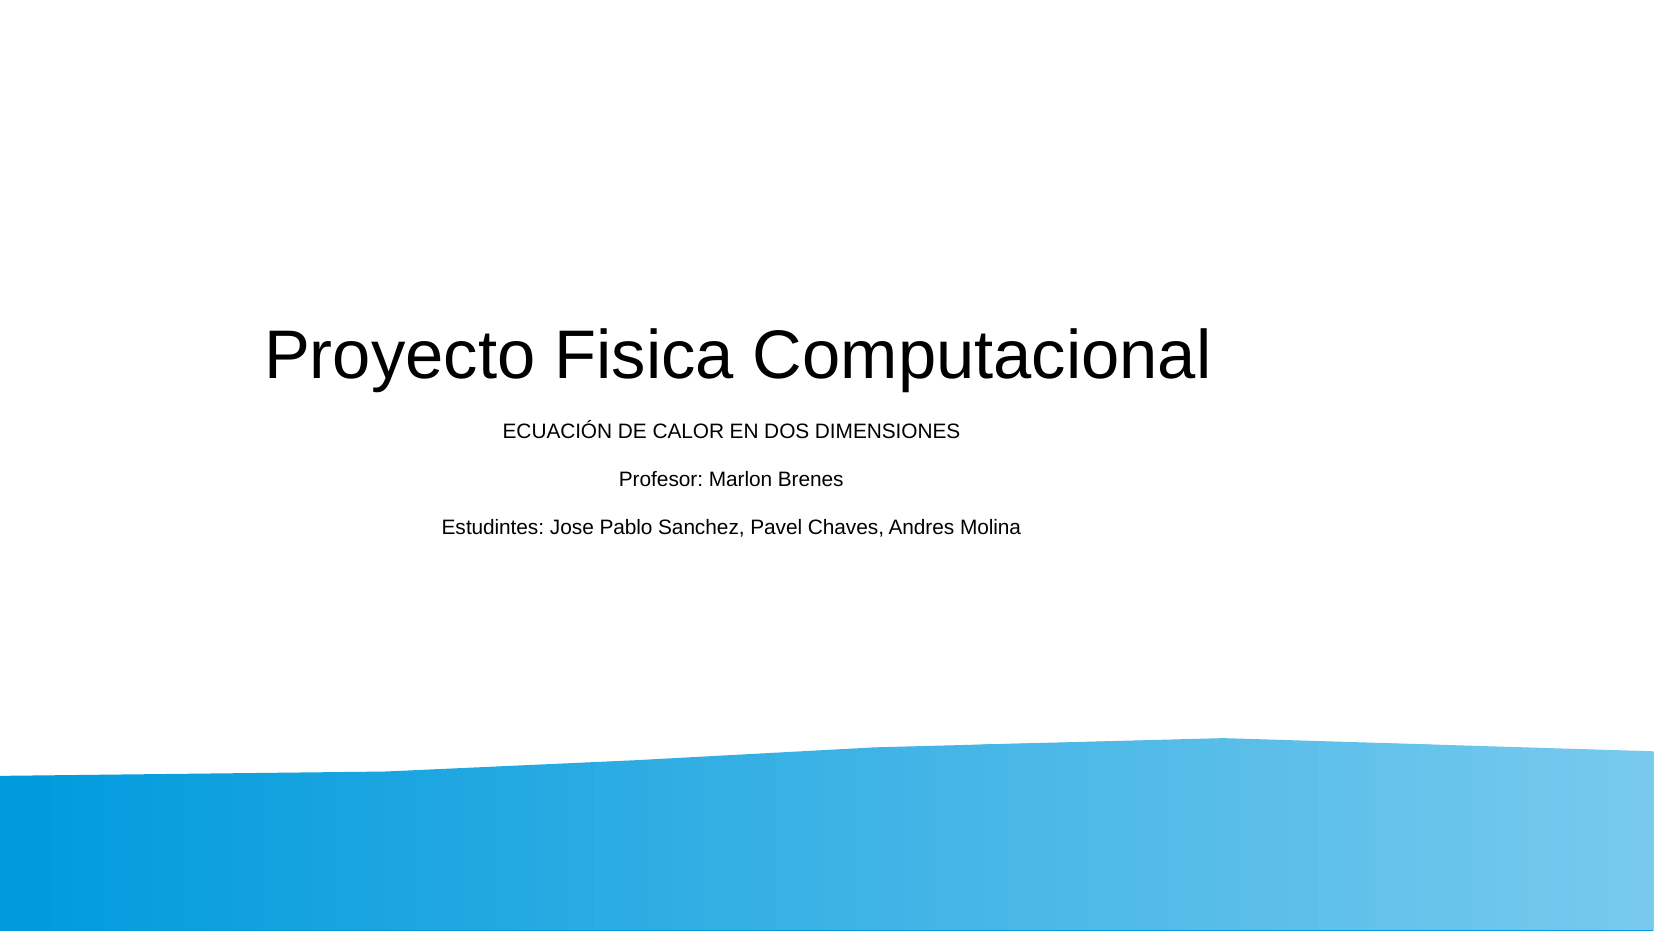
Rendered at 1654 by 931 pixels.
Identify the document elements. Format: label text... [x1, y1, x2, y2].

text_box ECUACIÓN DE CALOR EN DOS DIMENSIONES Profesor: Marlon Brenes Estudintes: Jose Pablo Sanchez, Pavel Chaves, Andres Molina [262, 412, 1201, 547]
title Proyecto Fisica Computacional [0, 265, 1477, 443]
